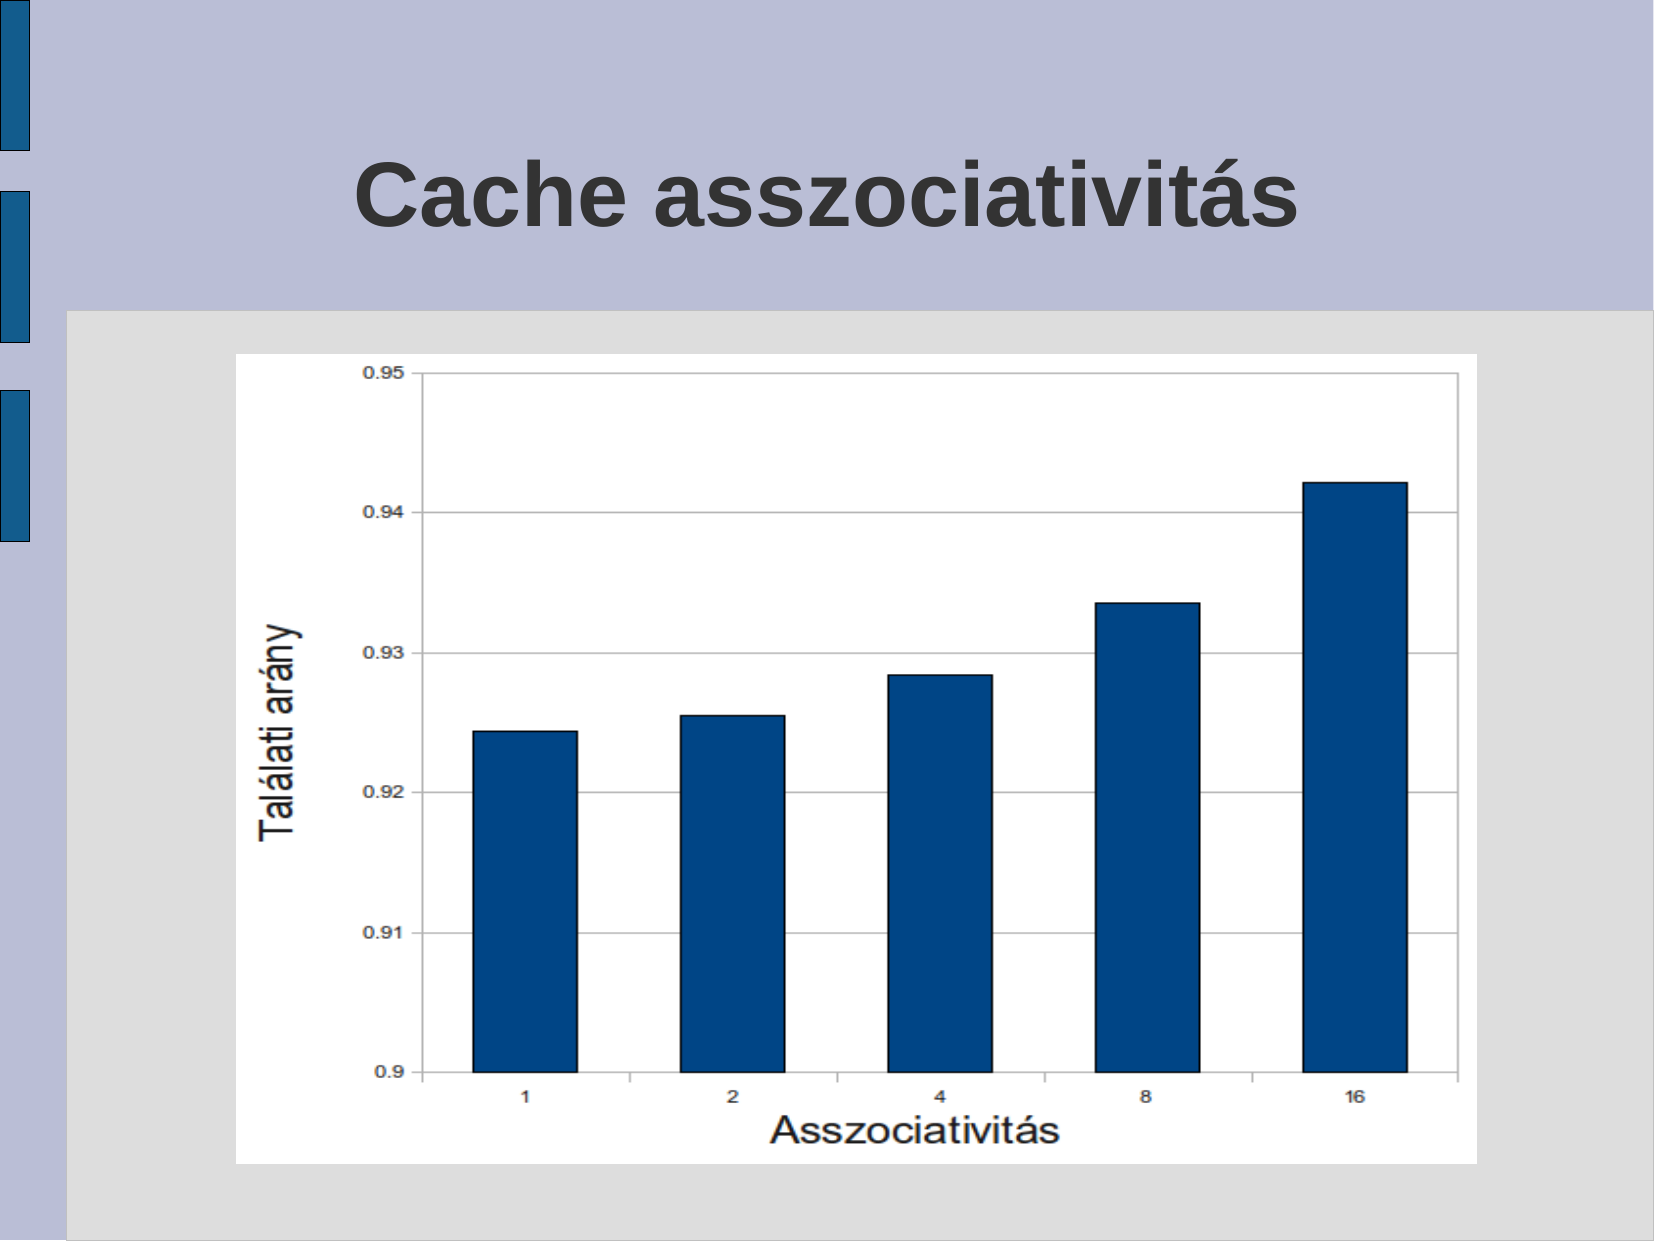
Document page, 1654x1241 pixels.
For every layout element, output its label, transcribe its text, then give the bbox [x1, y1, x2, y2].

title Cache asszociativitás [121, 91, 1534, 299]
picture [236, 354, 1477, 1164]
